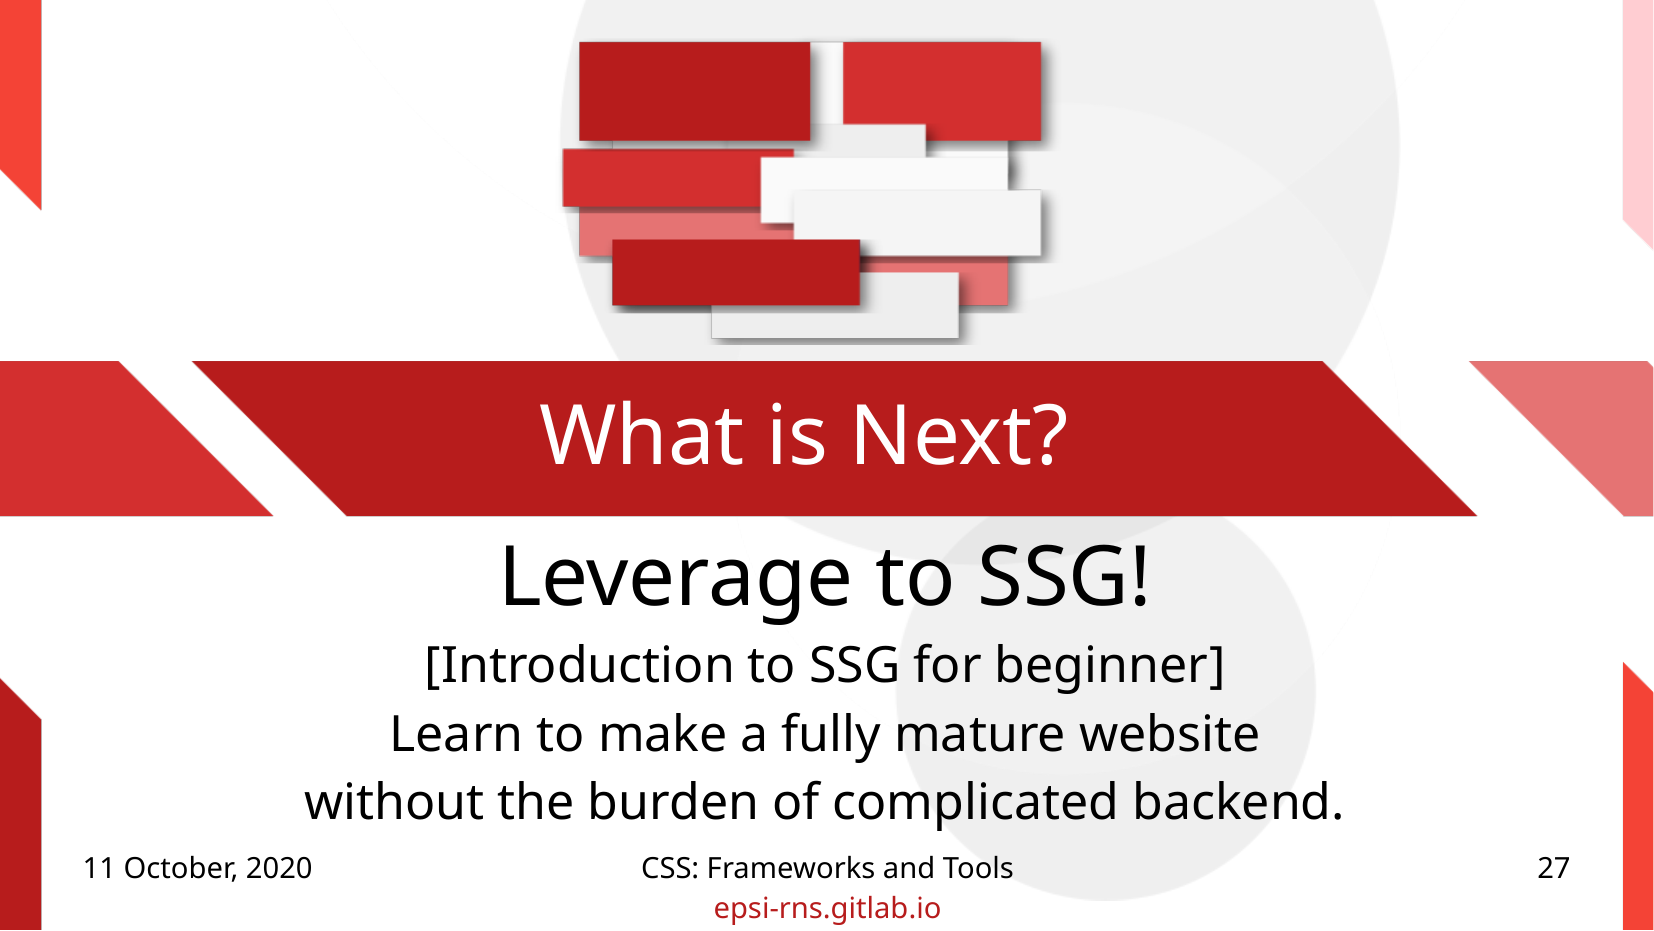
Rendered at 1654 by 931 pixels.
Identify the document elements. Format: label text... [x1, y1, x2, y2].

picture [0, 0, 1654, 930]
title What is Next? [60, 354, 1549, 511]
subtitle Leverage to SSG! [Introduction to SSG for beginner] Learn to make a fully mature website without the burden of complicated backend. [82, 525, 1568, 826]
